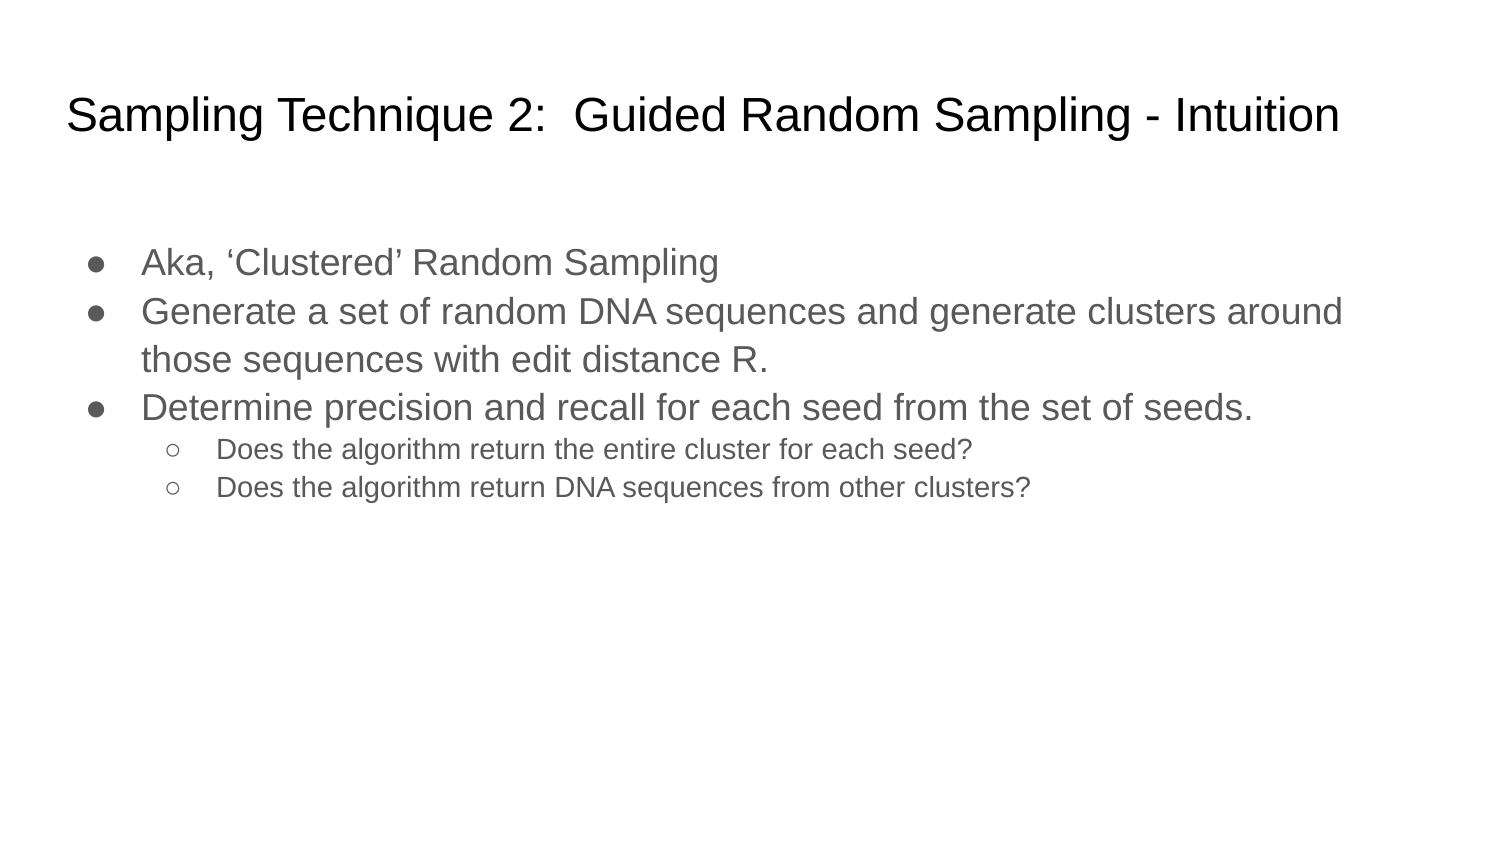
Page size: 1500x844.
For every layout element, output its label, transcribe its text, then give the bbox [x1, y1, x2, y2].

list Aka, ‘Clustered’ Random Sampling Generate a set of random DNA sequences and generate clusters around those sequences with edit distance R. Determine precision and recall for each seed from the set of seeds. Does the algorithm return the entire cluster for each seed? Does the algorithm return DNA sequences from other clusters? [51, 220, 1449, 811]
title Sampling Technique 2: Guided Random Sampling - Intuition [51, 72, 1449, 167]
